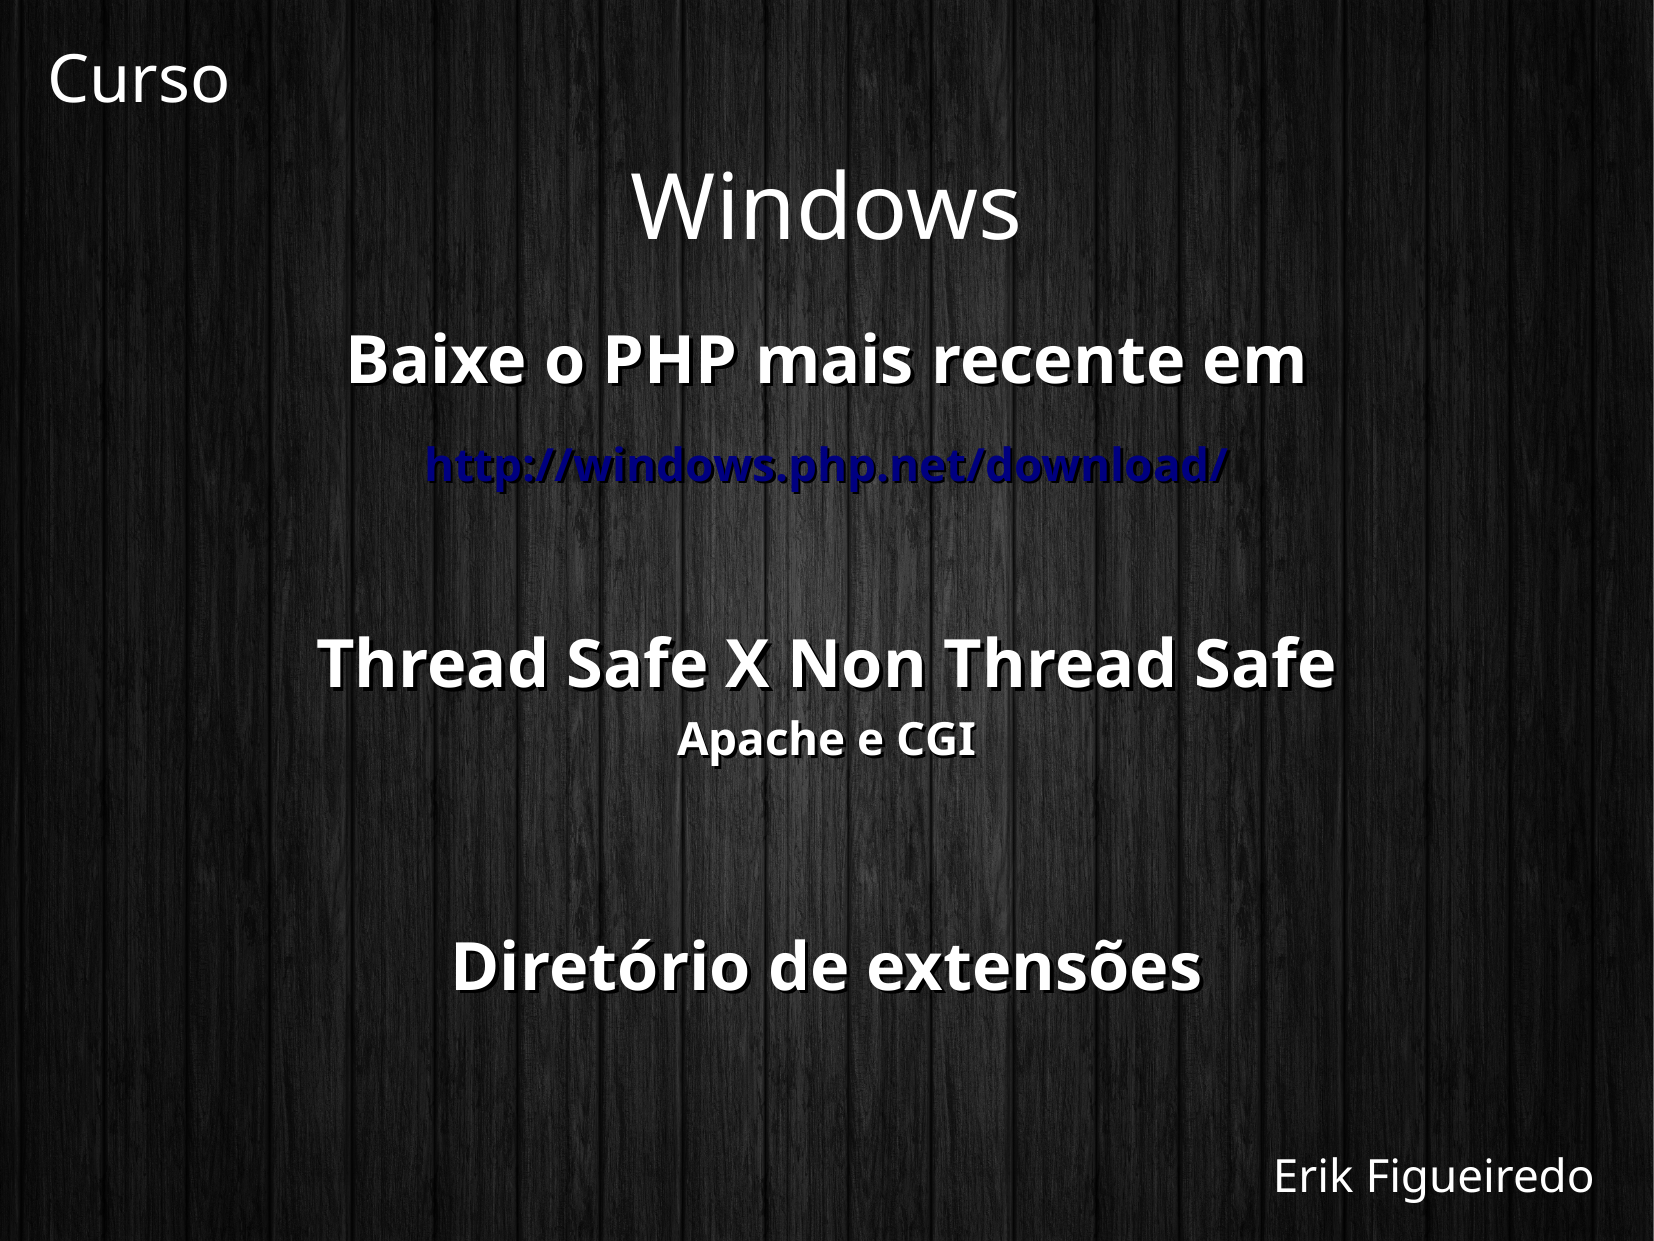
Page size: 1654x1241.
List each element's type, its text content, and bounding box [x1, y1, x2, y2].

text_box Curso [47, 35, 1087, 119]
list Baixe o PHP mais recente em http://windows.php.net/download/ Thread Safe X Non Thread Safe Apache e CGI Diretório de extensões [82, 311, 1571, 1131]
text_box Erik Figueiredo [768, 1133, 1595, 1217]
title Windows [82, 129, 1571, 278]
picture [0, 0, 1654, 1241]
